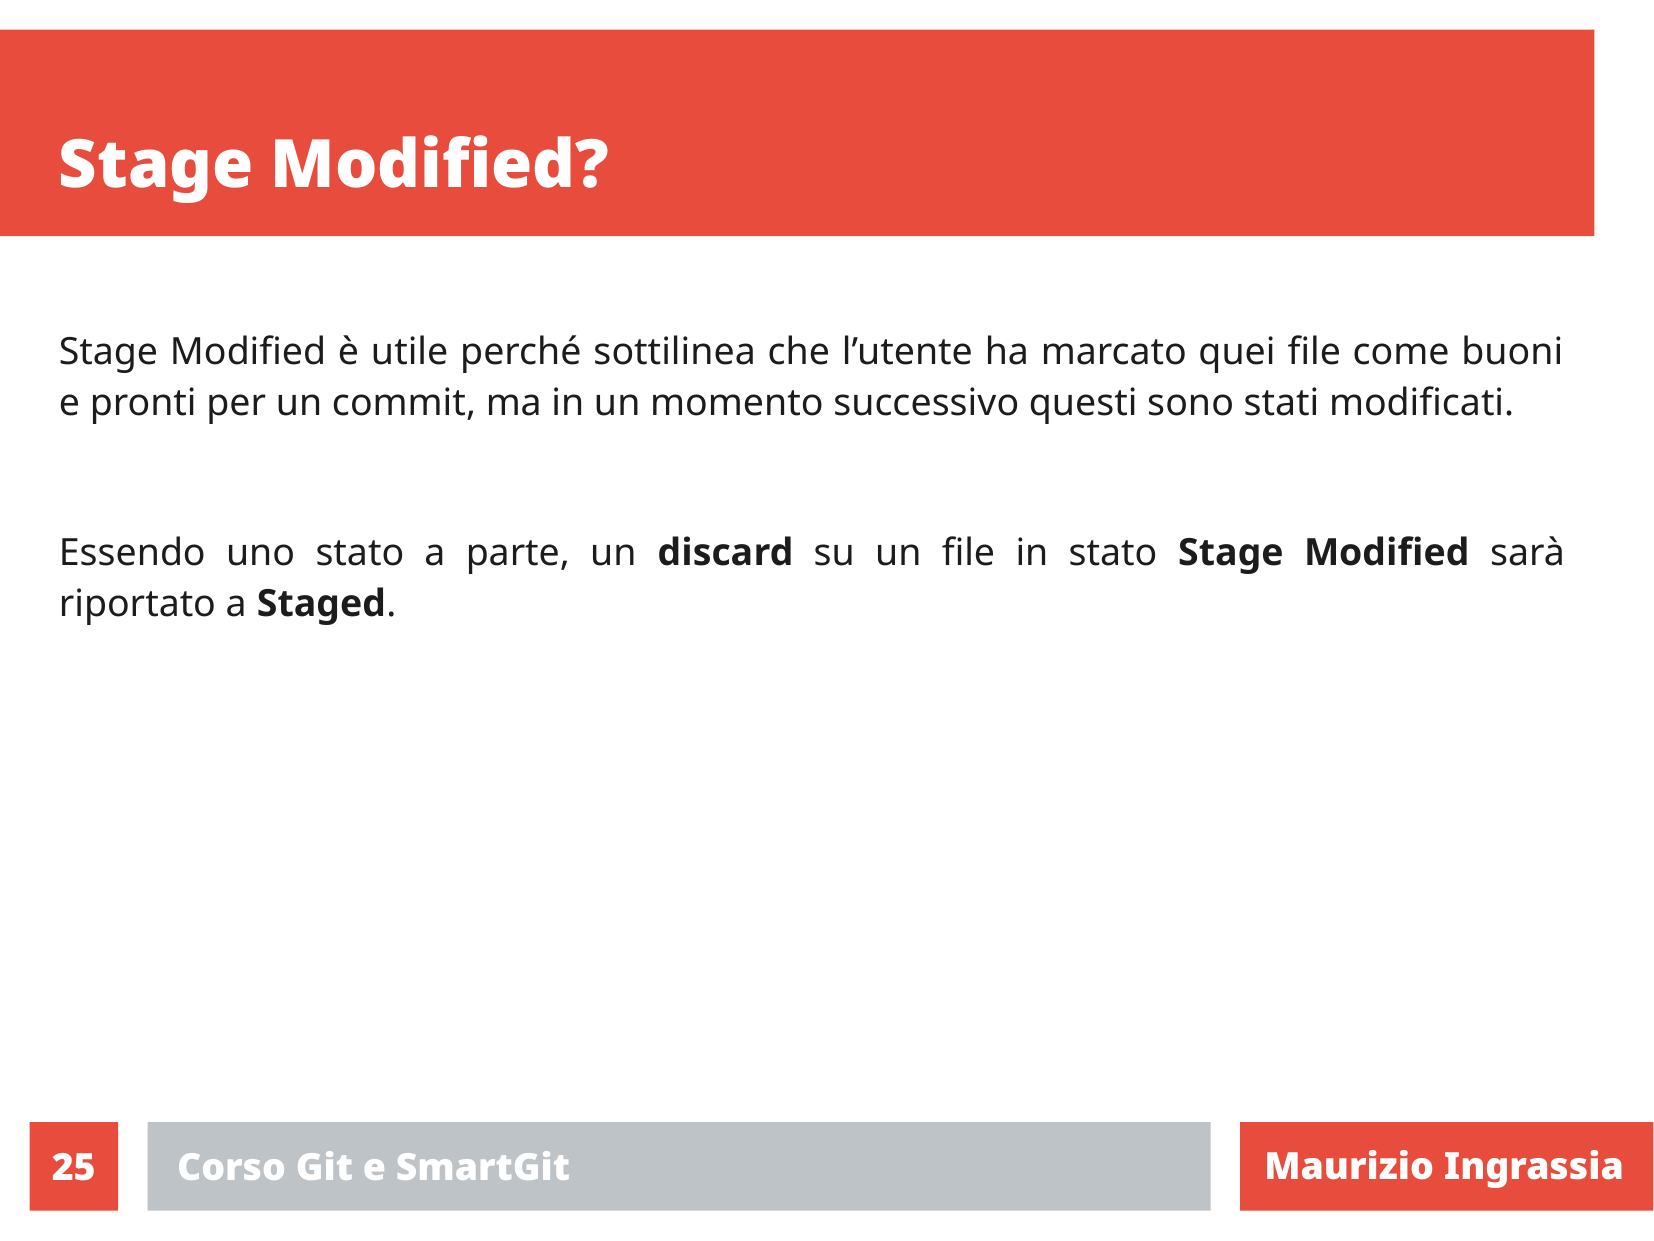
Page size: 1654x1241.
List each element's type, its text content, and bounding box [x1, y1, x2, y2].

title Stage Modified? [59, 59, 1595, 207]
list Stage Modified è utile perché sottilinea che l’utente ha marcato quei file come buoni e pronti per un commit, ma in un momento successivo questi sono stati modificati. Essendo uno stato a parte, un discard su un file in stato Stage Modified sarà riportato a Staged. [59, 324, 1565, 1093]
